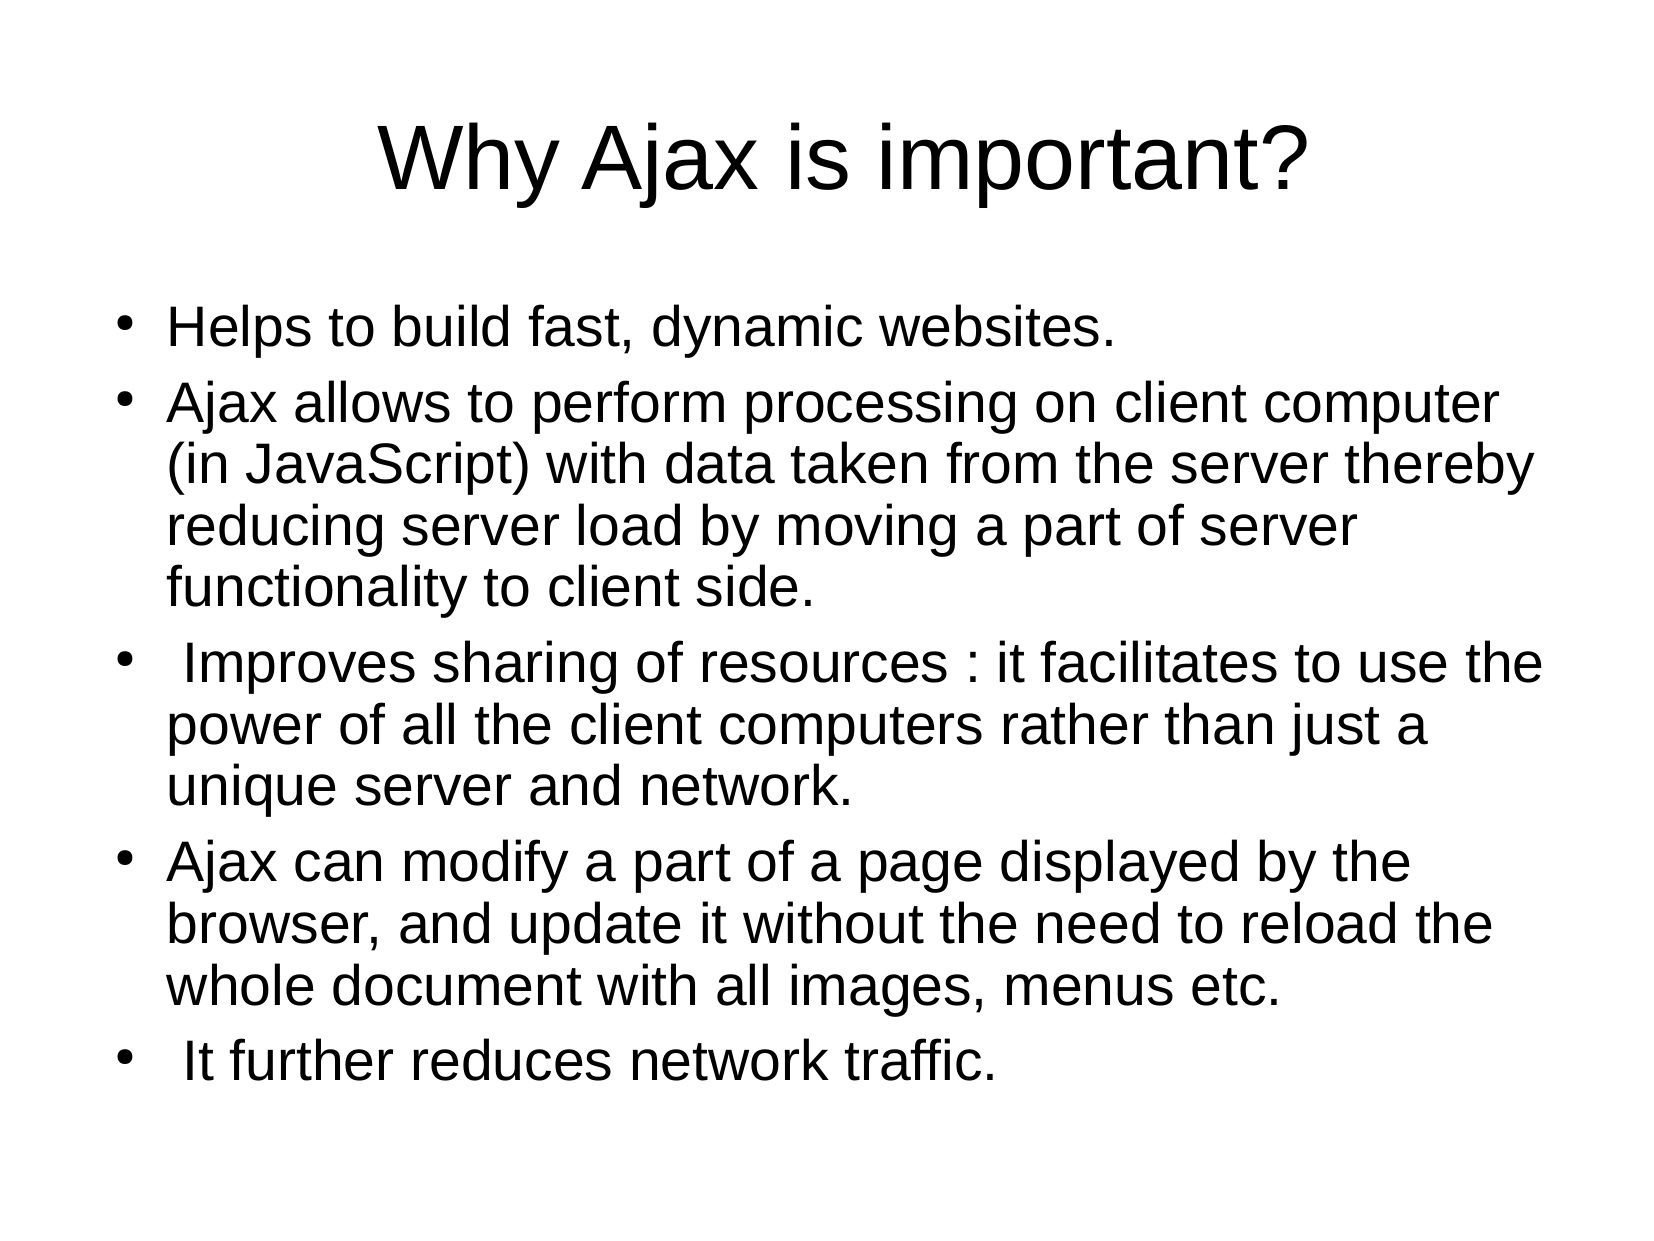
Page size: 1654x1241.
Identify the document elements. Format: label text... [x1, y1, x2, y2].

title Why Ajax is important? [82, 49, 1571, 257]
list Helps to build fast, dynamic websites. Ajax allows to perform processing on client computer (in JavaScript) with data taken from the server thereby reducing server load by moving a part of server functionality to client side. Improves sharing of resources : it facilitates to use the power of all the client computers rather than just a unique server and network. Ajax can modify a part of a page displayed by the browser, and update it without the need to reload the whole document with all images, menus etc. It further reduces network traffic. [82, 289, 1571, 1108]
